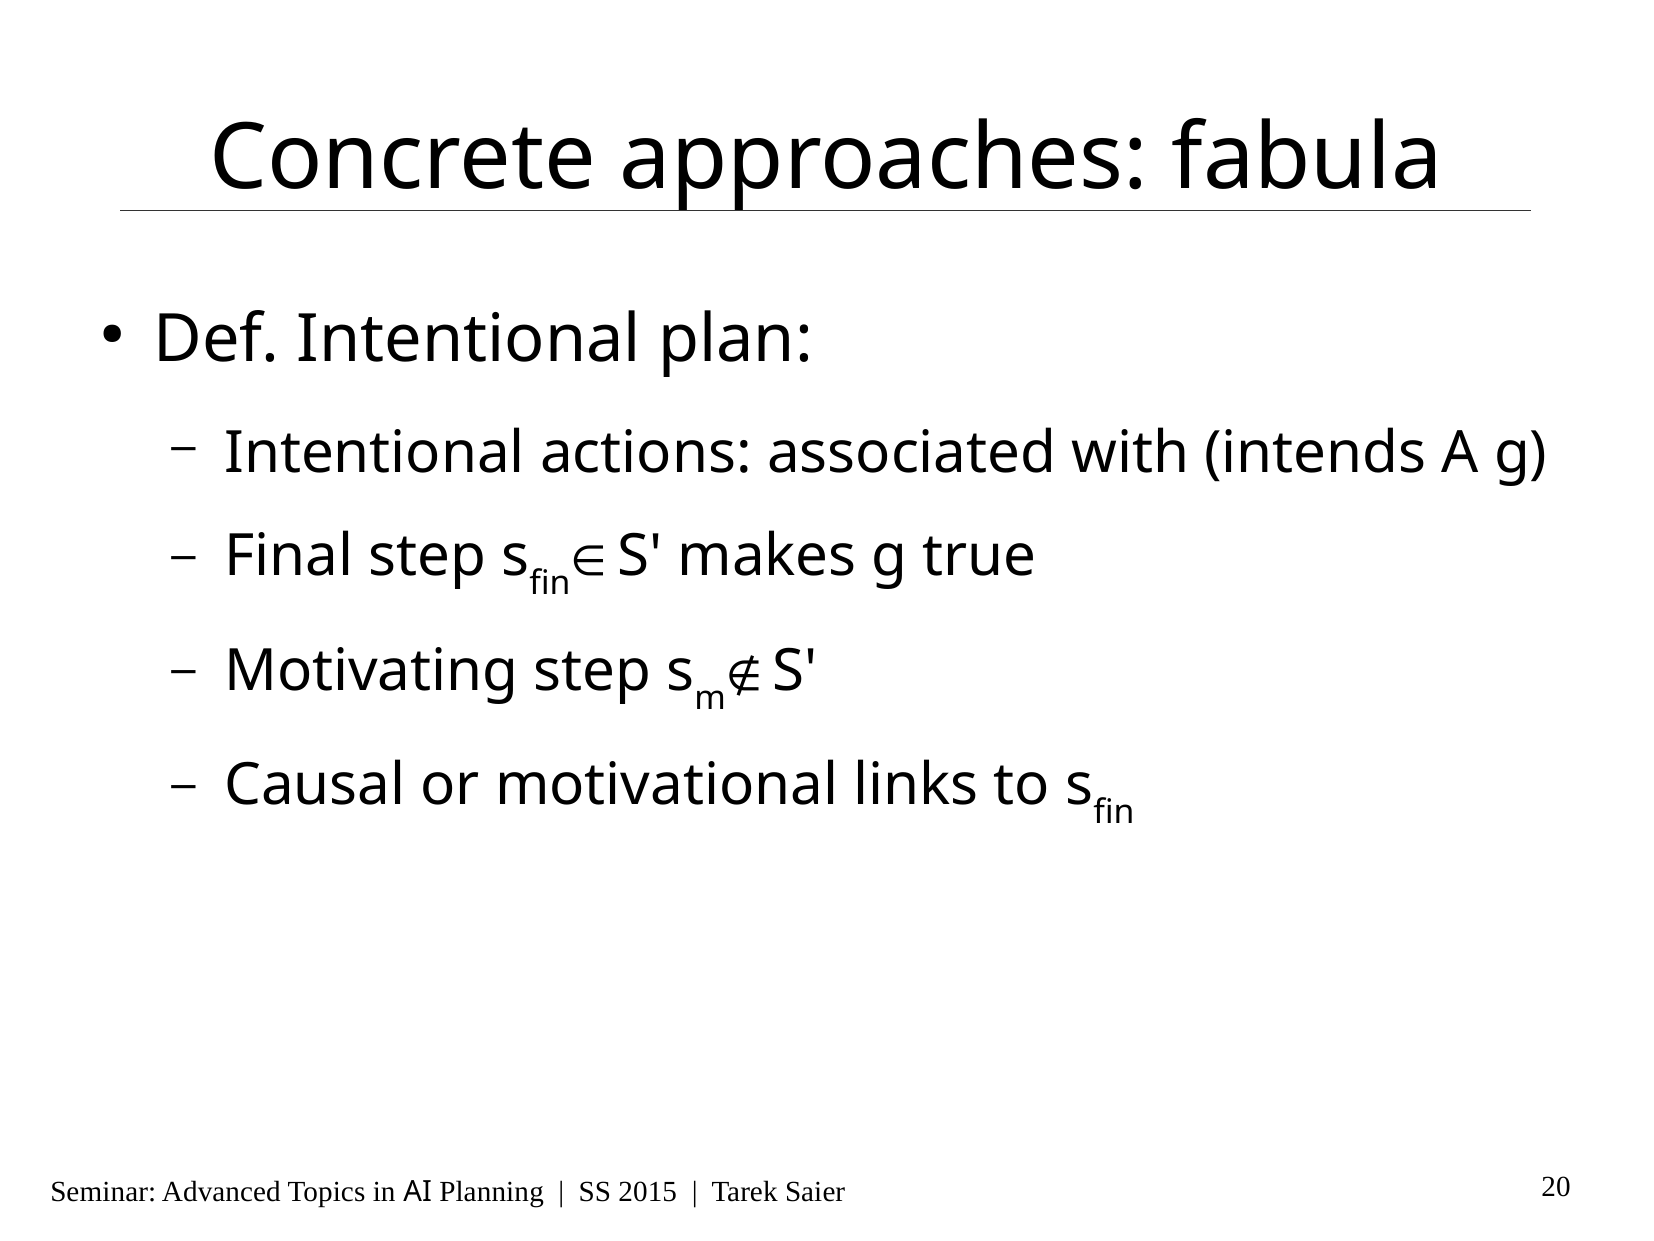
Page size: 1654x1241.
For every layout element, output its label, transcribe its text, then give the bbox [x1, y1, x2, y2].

title Concrete approaches: fabula [82, 49, 1571, 257]
list Def. Intentional plan: Intentional actions: associated with (intends A g) Final step sfin∈ S' makes g true Motivating step sm∉ S' Causal or motivational links to sfin [82, 290, 1571, 995]
